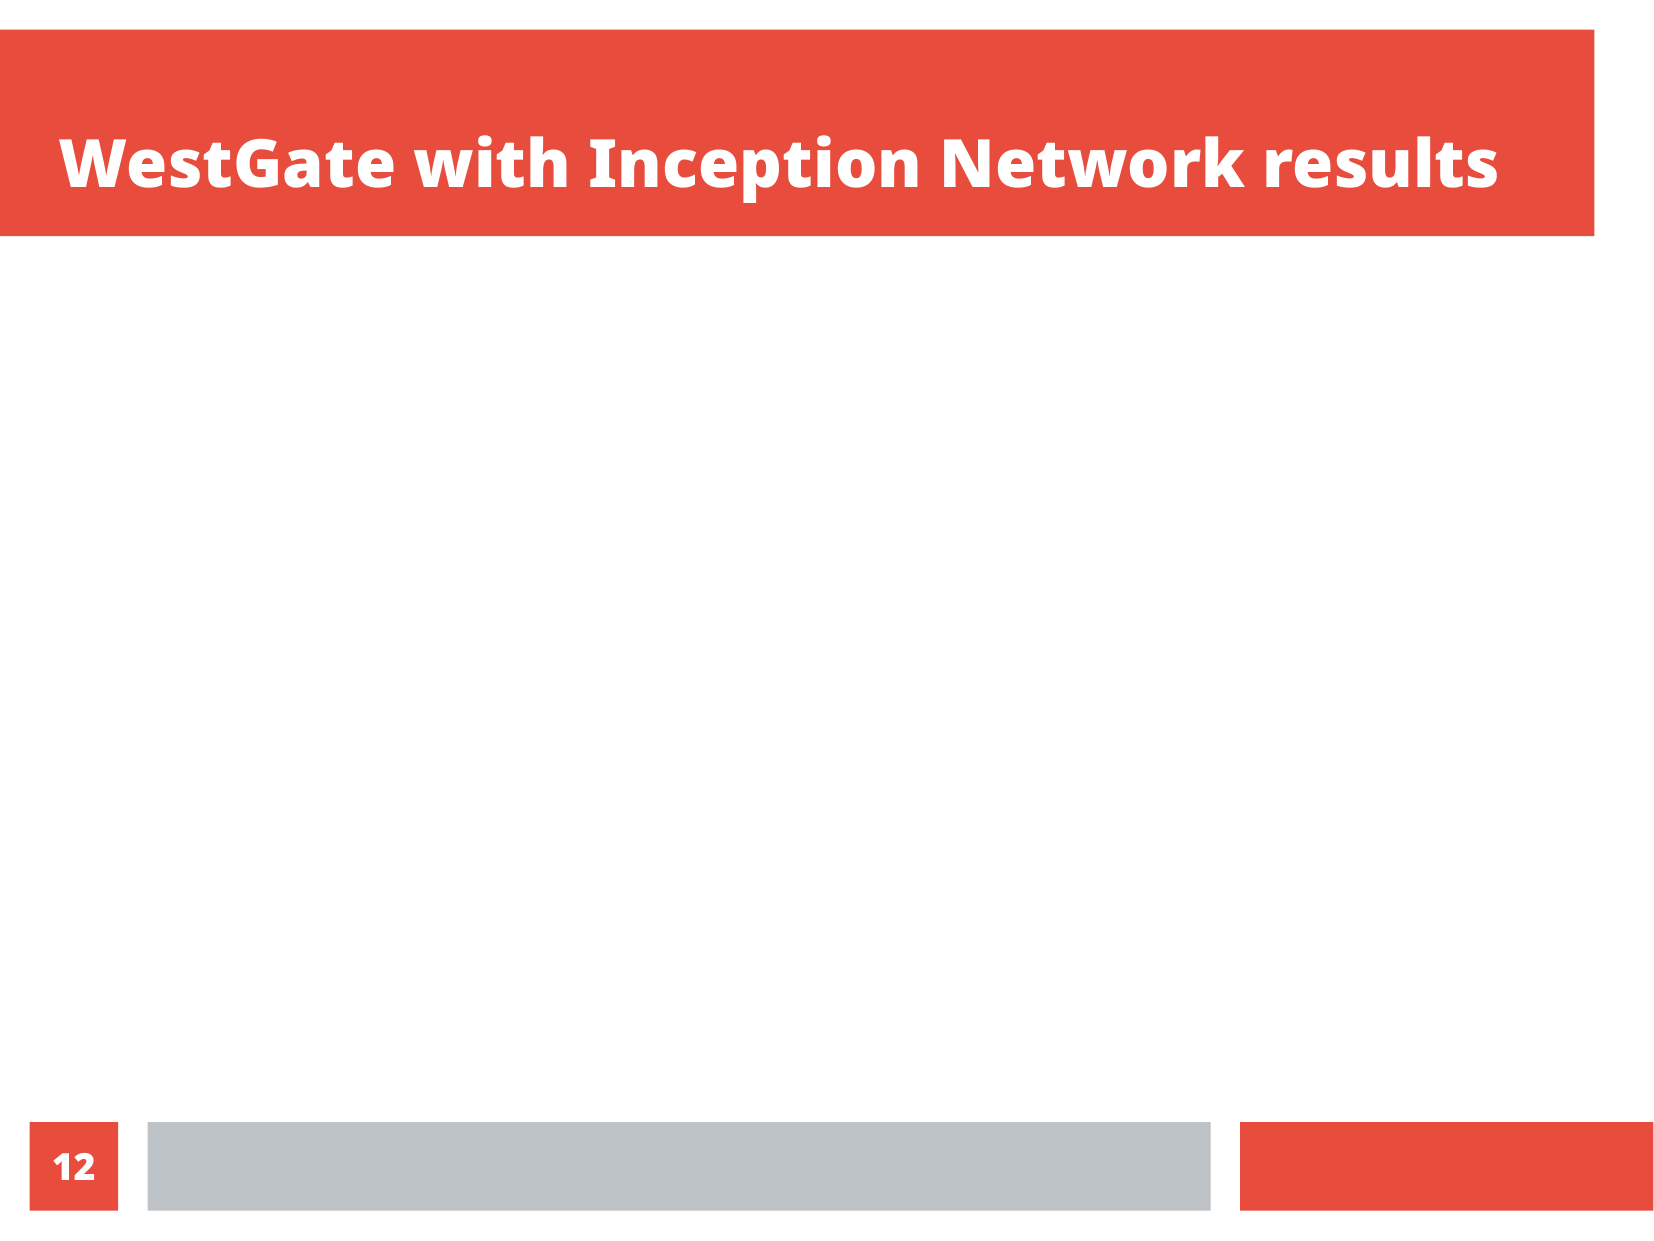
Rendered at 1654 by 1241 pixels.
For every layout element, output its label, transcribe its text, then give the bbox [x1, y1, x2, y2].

title WestGate with Inception Network results [59, 59, 1595, 207]
